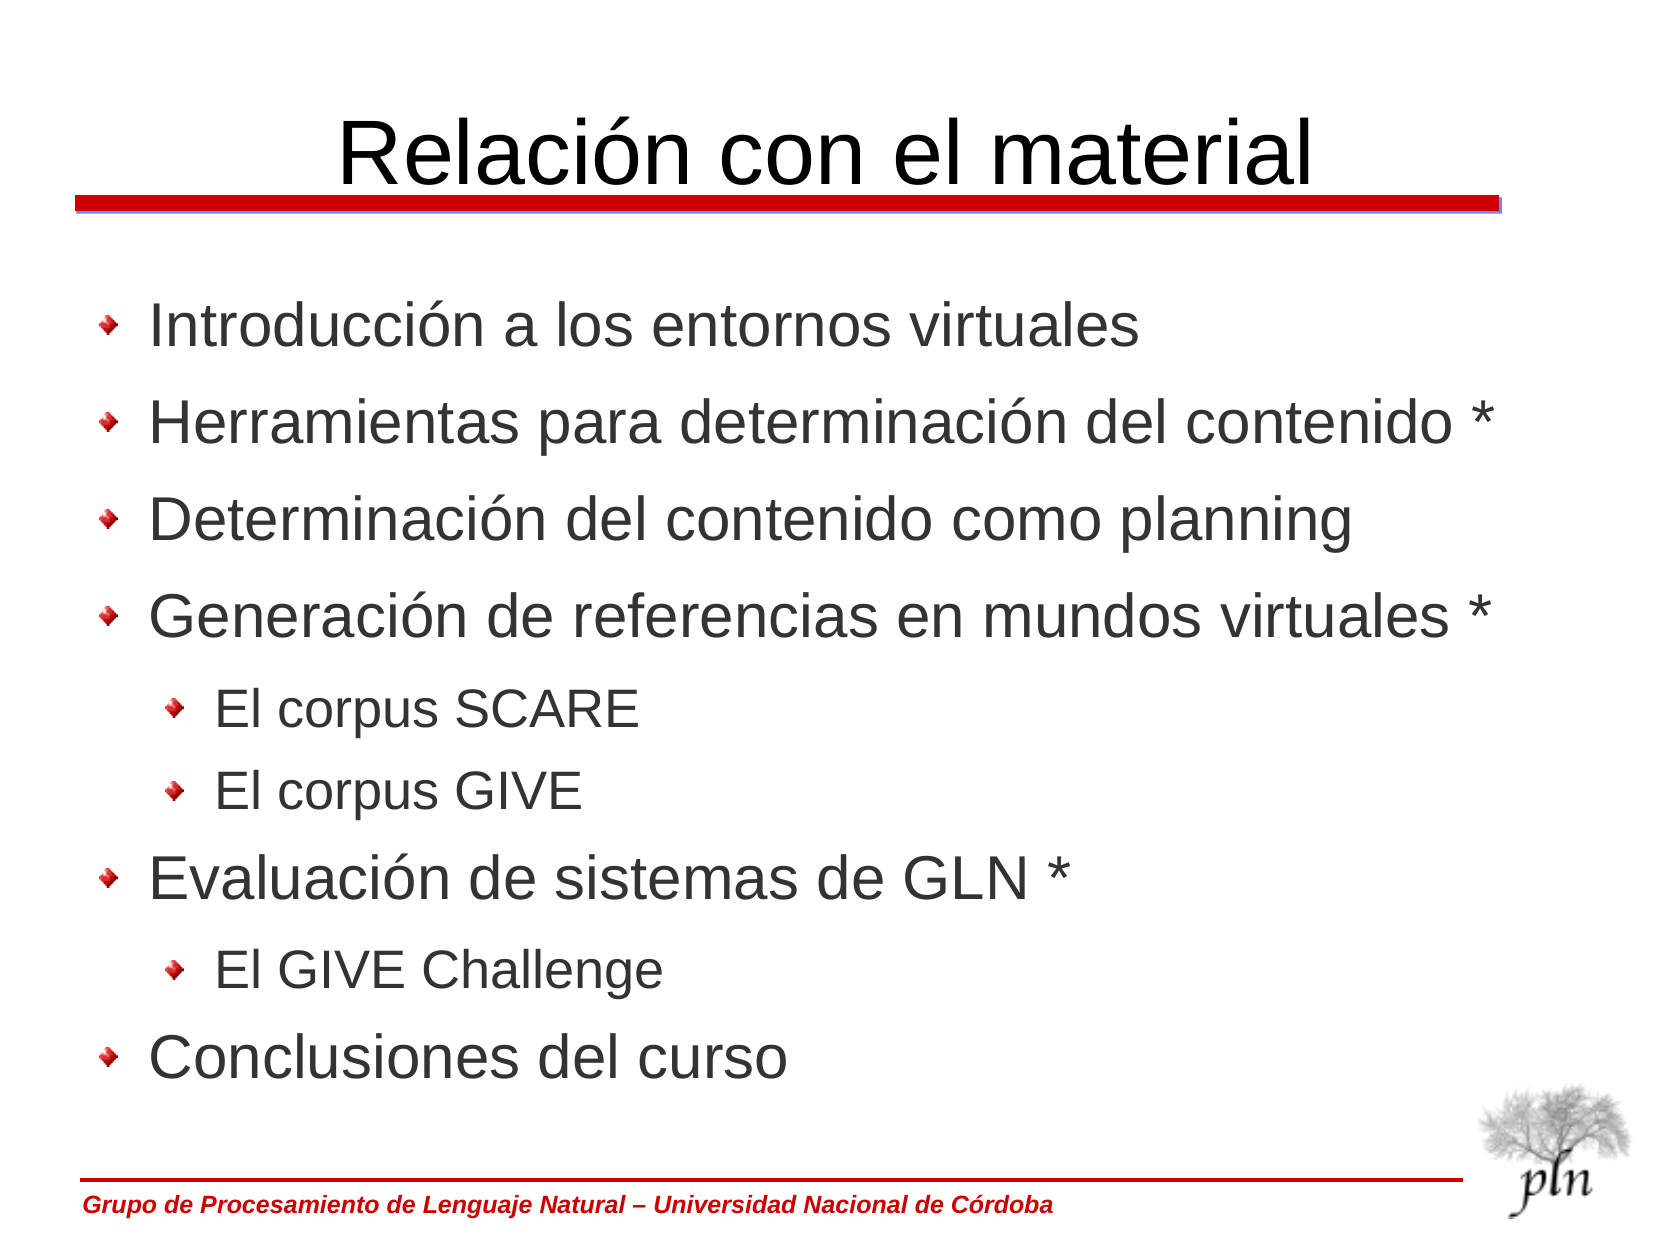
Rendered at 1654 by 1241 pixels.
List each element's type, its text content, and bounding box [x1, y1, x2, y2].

picture [1477, 1083, 1635, 1219]
list Introducción a los entornos virtuales Herramientas para determinación del contenido * Determinación del contenido como planning Generación de referencias en mundos virtuales * El corpus SCARE El corpus GIVE Evaluación de sistemas de GLN * El GIVE Challenge Conclusiones del curso [82, 290, 1571, 1109]
title Relación con el material [82, 49, 1571, 257]
